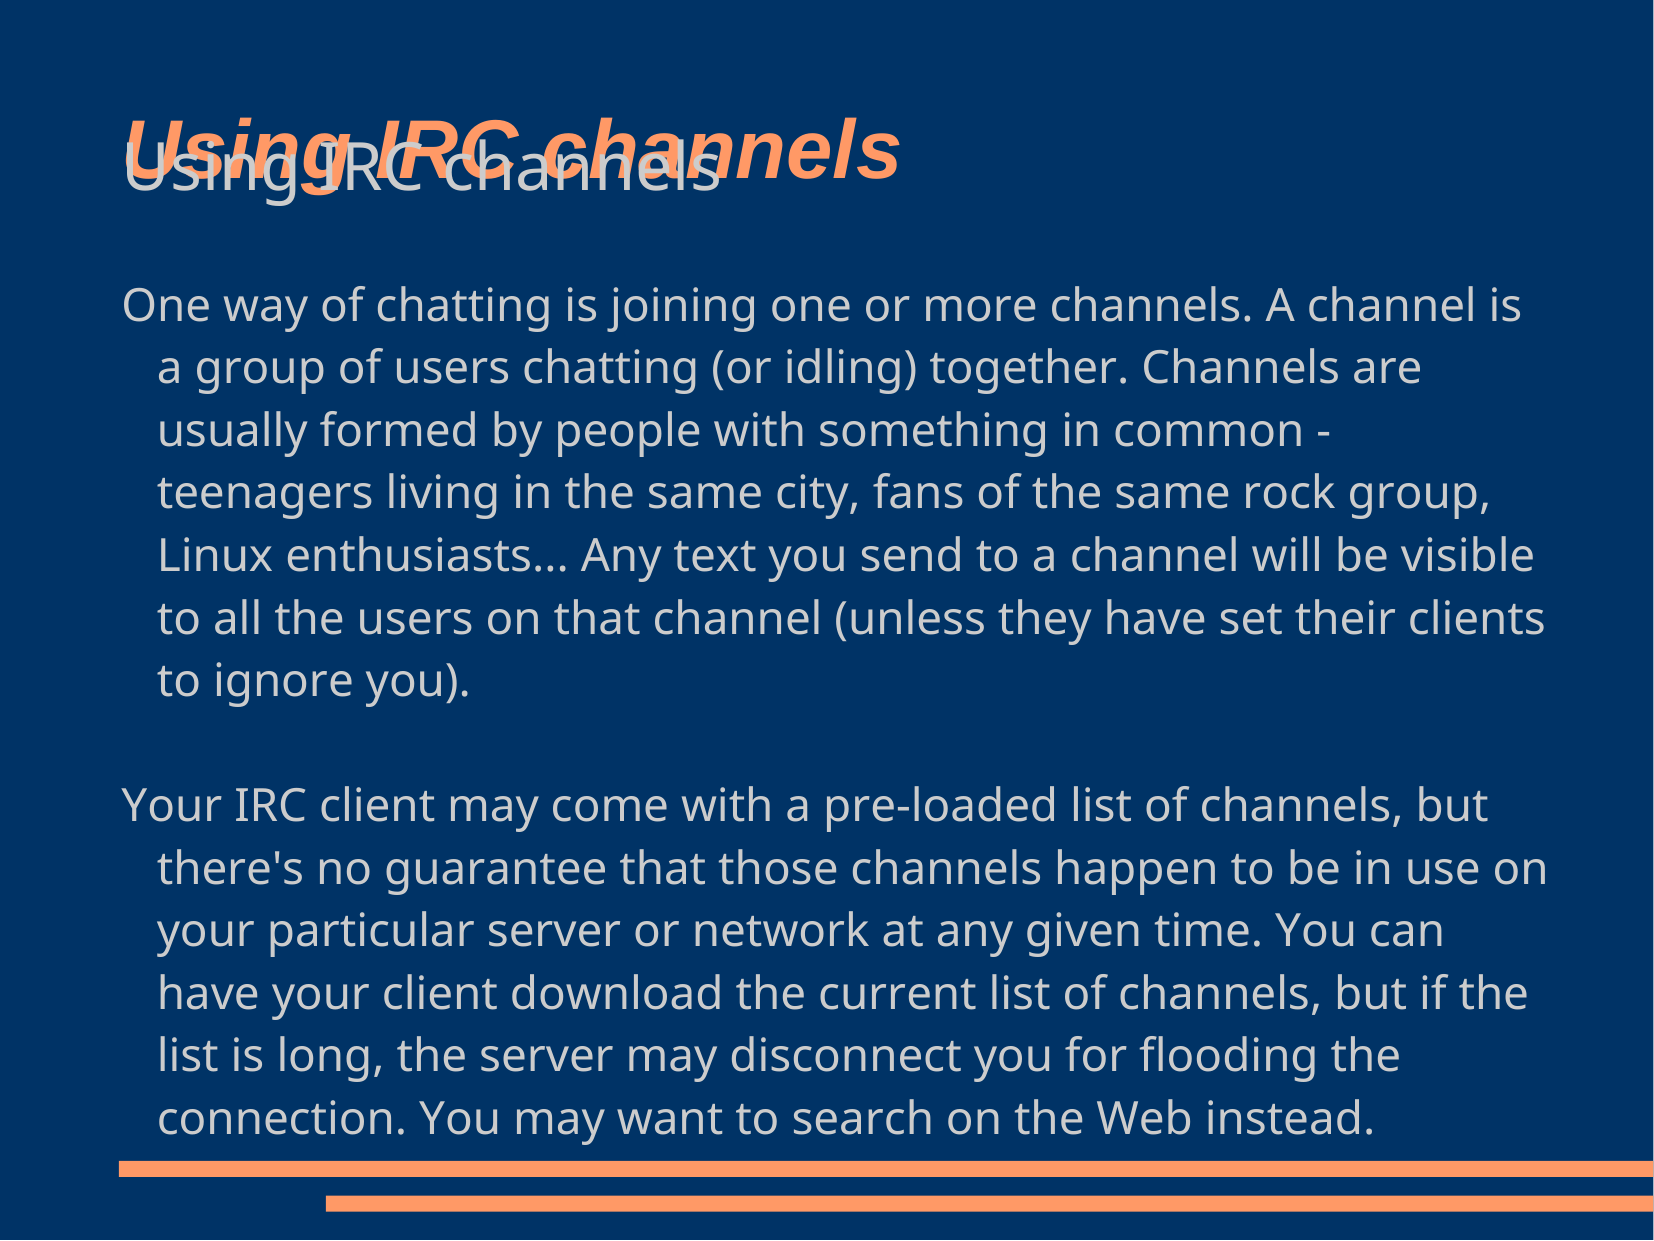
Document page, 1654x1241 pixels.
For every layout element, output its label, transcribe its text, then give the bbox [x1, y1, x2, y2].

title Using IRC channels [121, 46, 1534, 240]
subtitle Using IRC channels One way of chatting is joining one or more channels. A channel is a group of users chatting (or idling) together. Channels are usually formed by people with something in common - teenagers living in the same city, fans of the same rock group, Linux enthusiasts... Any text you send to a channel will be visible to all the users on that channel (unless they have set their clients to ignore you). Your IRC client may come with a pre-loaded list of channels, but there's no guarantee that those channels happen to be in use on your particular server or network at any given time. You can have your client download the current list of channels, but if the list is long, the server may disconnect you for flooding the connection. You may want to search on the Web instead. [121, 240, 1561, 1214]
